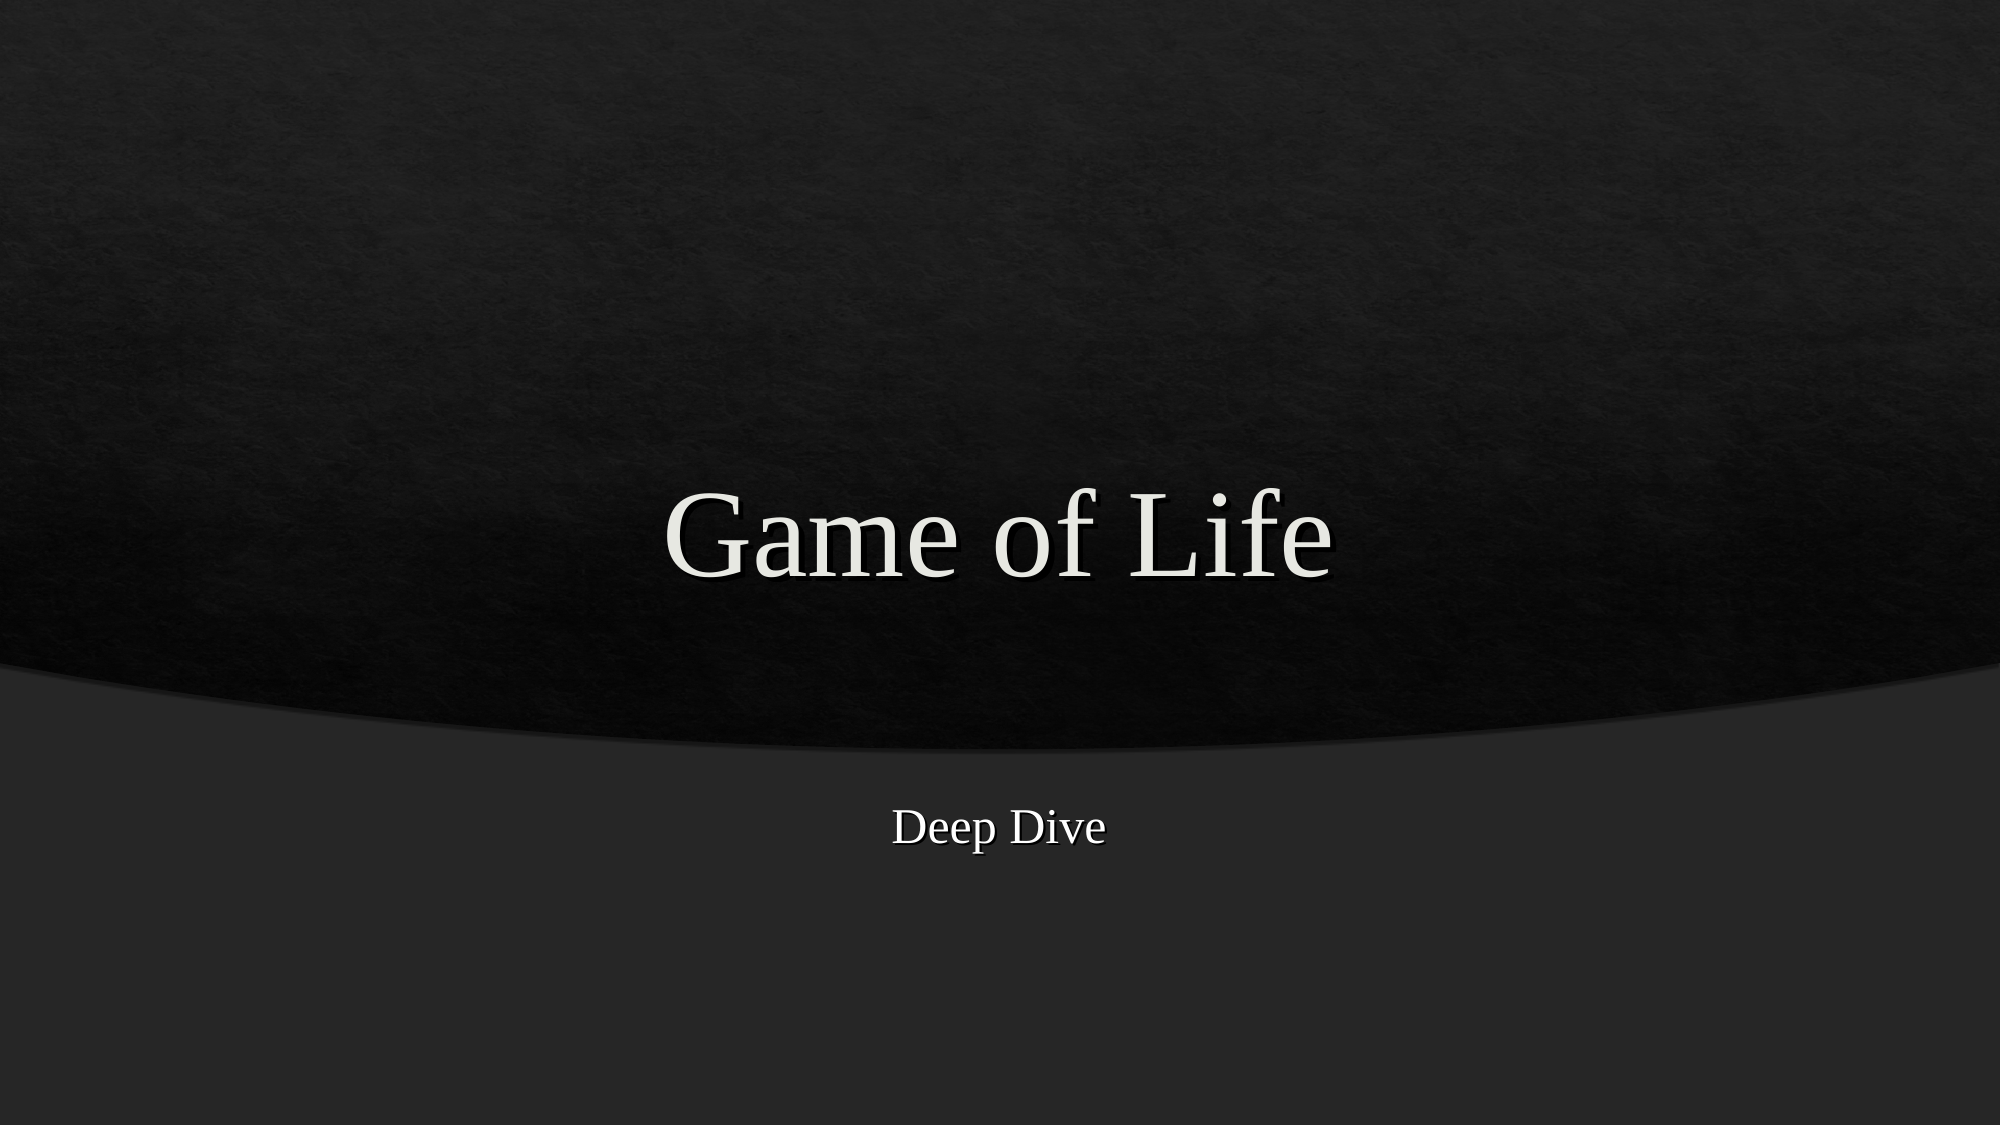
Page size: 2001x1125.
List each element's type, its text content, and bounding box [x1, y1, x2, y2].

text_box [0, 0, 2000, 1125]
title Game of Life [224, 205, 1774, 609]
subtitle Deep Dive [224, 785, 1774, 953]
